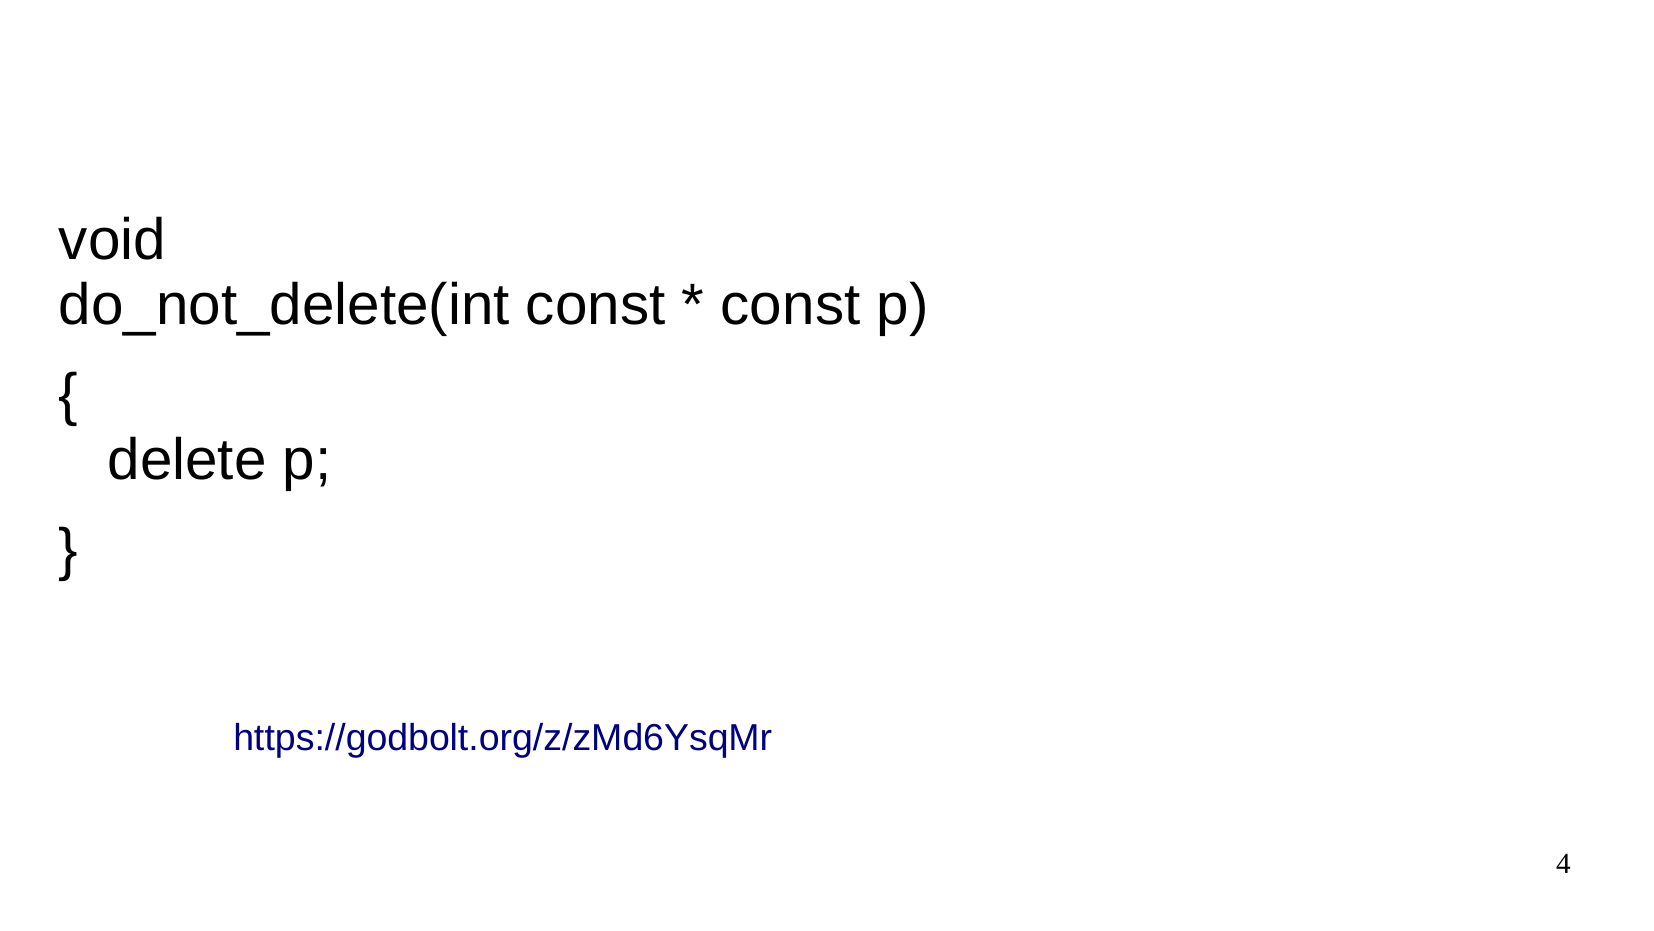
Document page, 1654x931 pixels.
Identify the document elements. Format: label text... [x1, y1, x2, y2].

text_box https://godbolt.org/z/zMd6YsqMr [147, 708, 788, 766]
list void do_not_delete(int const * const p) { delete p; } [59, 206, 1548, 532]
